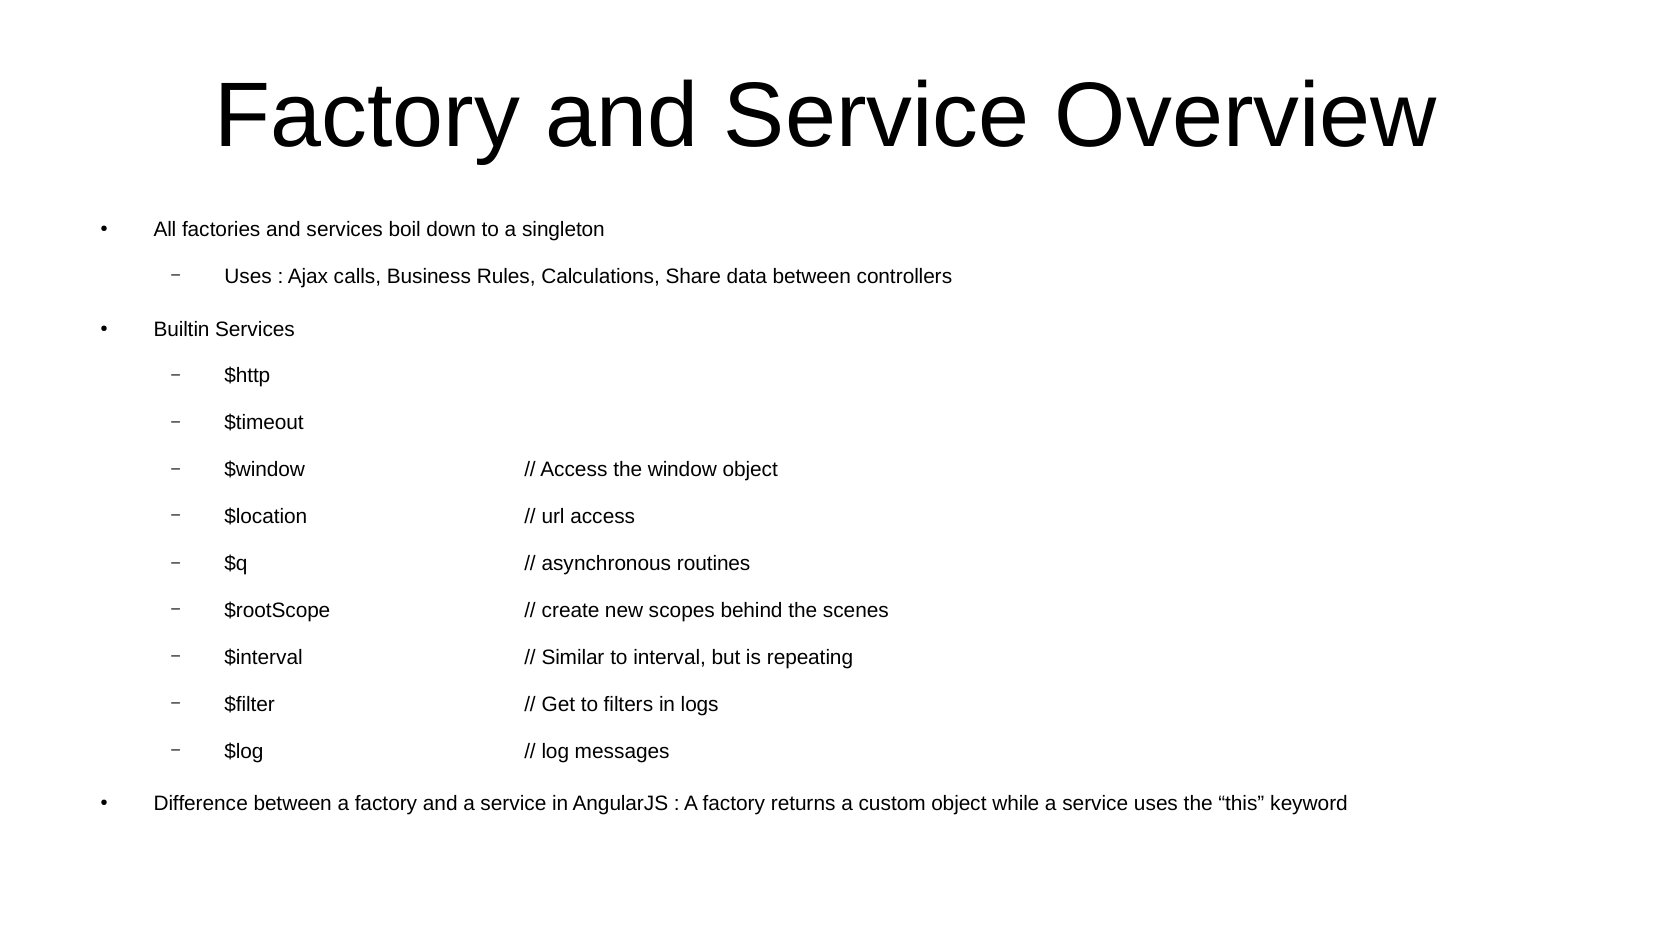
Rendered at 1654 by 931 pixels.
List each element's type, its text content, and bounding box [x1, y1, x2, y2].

list All factories and services boil down to a singleton Uses : Ajax calls, Business Rules, Calculations, Share data between controllers Builtin Services $http $timeout $window // Access the window object $location // url access $q // asynchronous routines $rootScope // create new scopes behind the scenes $interval // Similar to interval, but is repeating $filter // Get to filters in logs $log // log messages Difference between a factory and a service in AngularJS : A factory returns a custom object while a service uses the “this” keyword [82, 217, 1576, 886]
title Factory and Service Overview [82, 37, 1571, 193]
